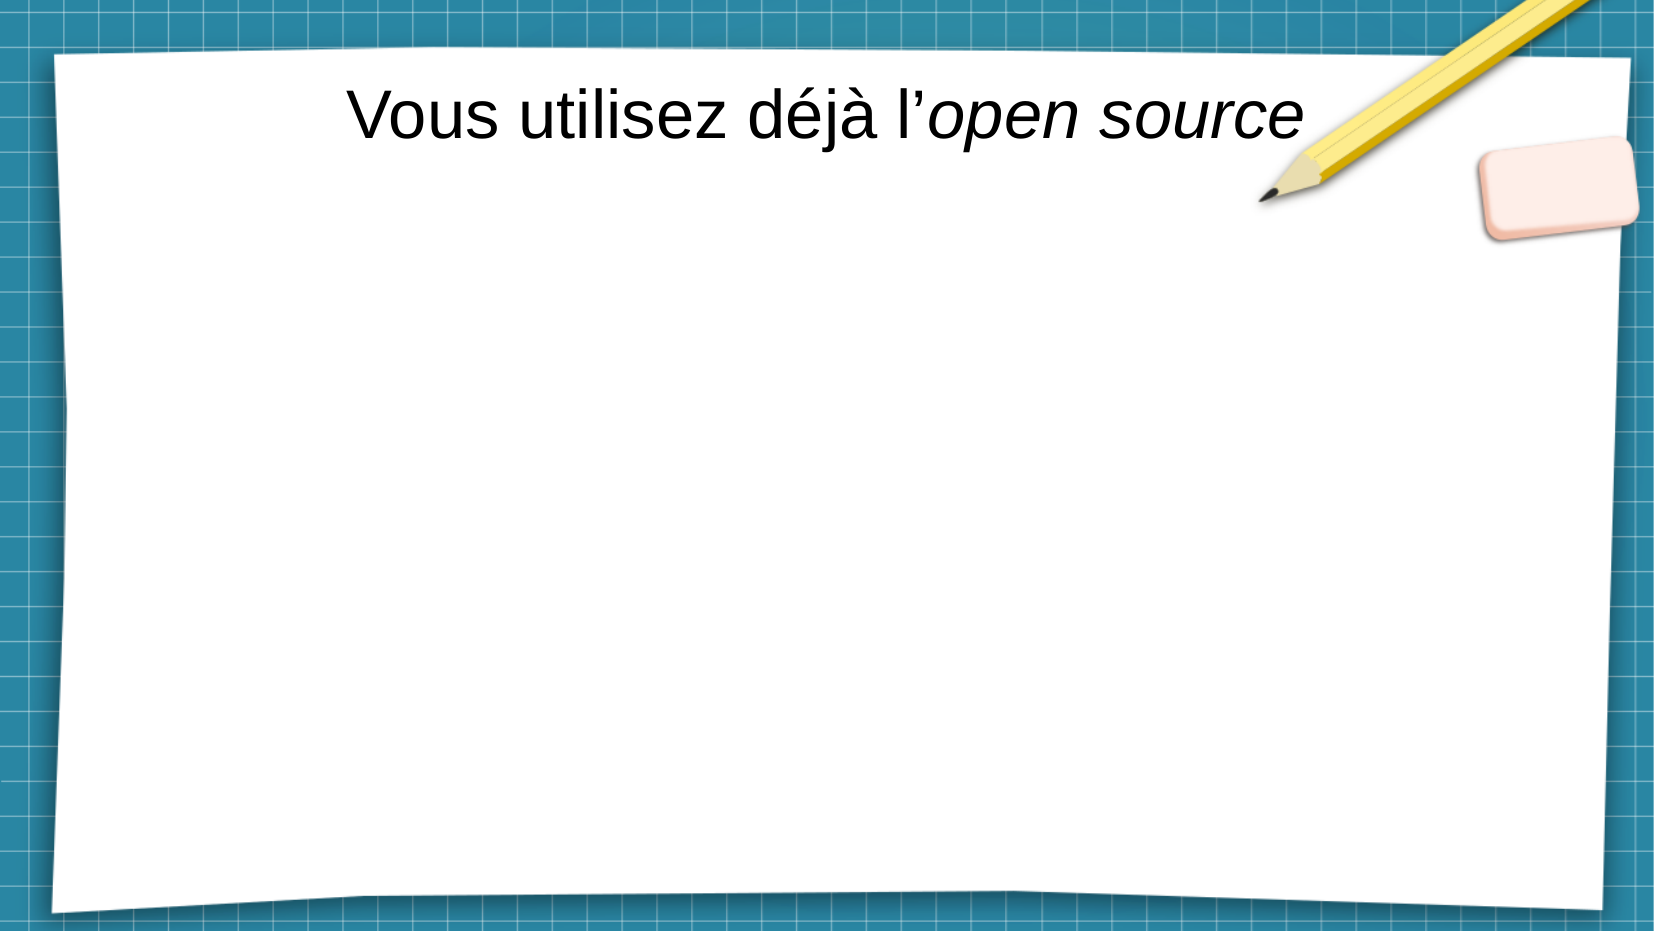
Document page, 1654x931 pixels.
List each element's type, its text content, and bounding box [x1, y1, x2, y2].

picture [0, 0, 1654, 931]
title Vous utilisez déjà l’open source [82, 36, 1571, 193]
